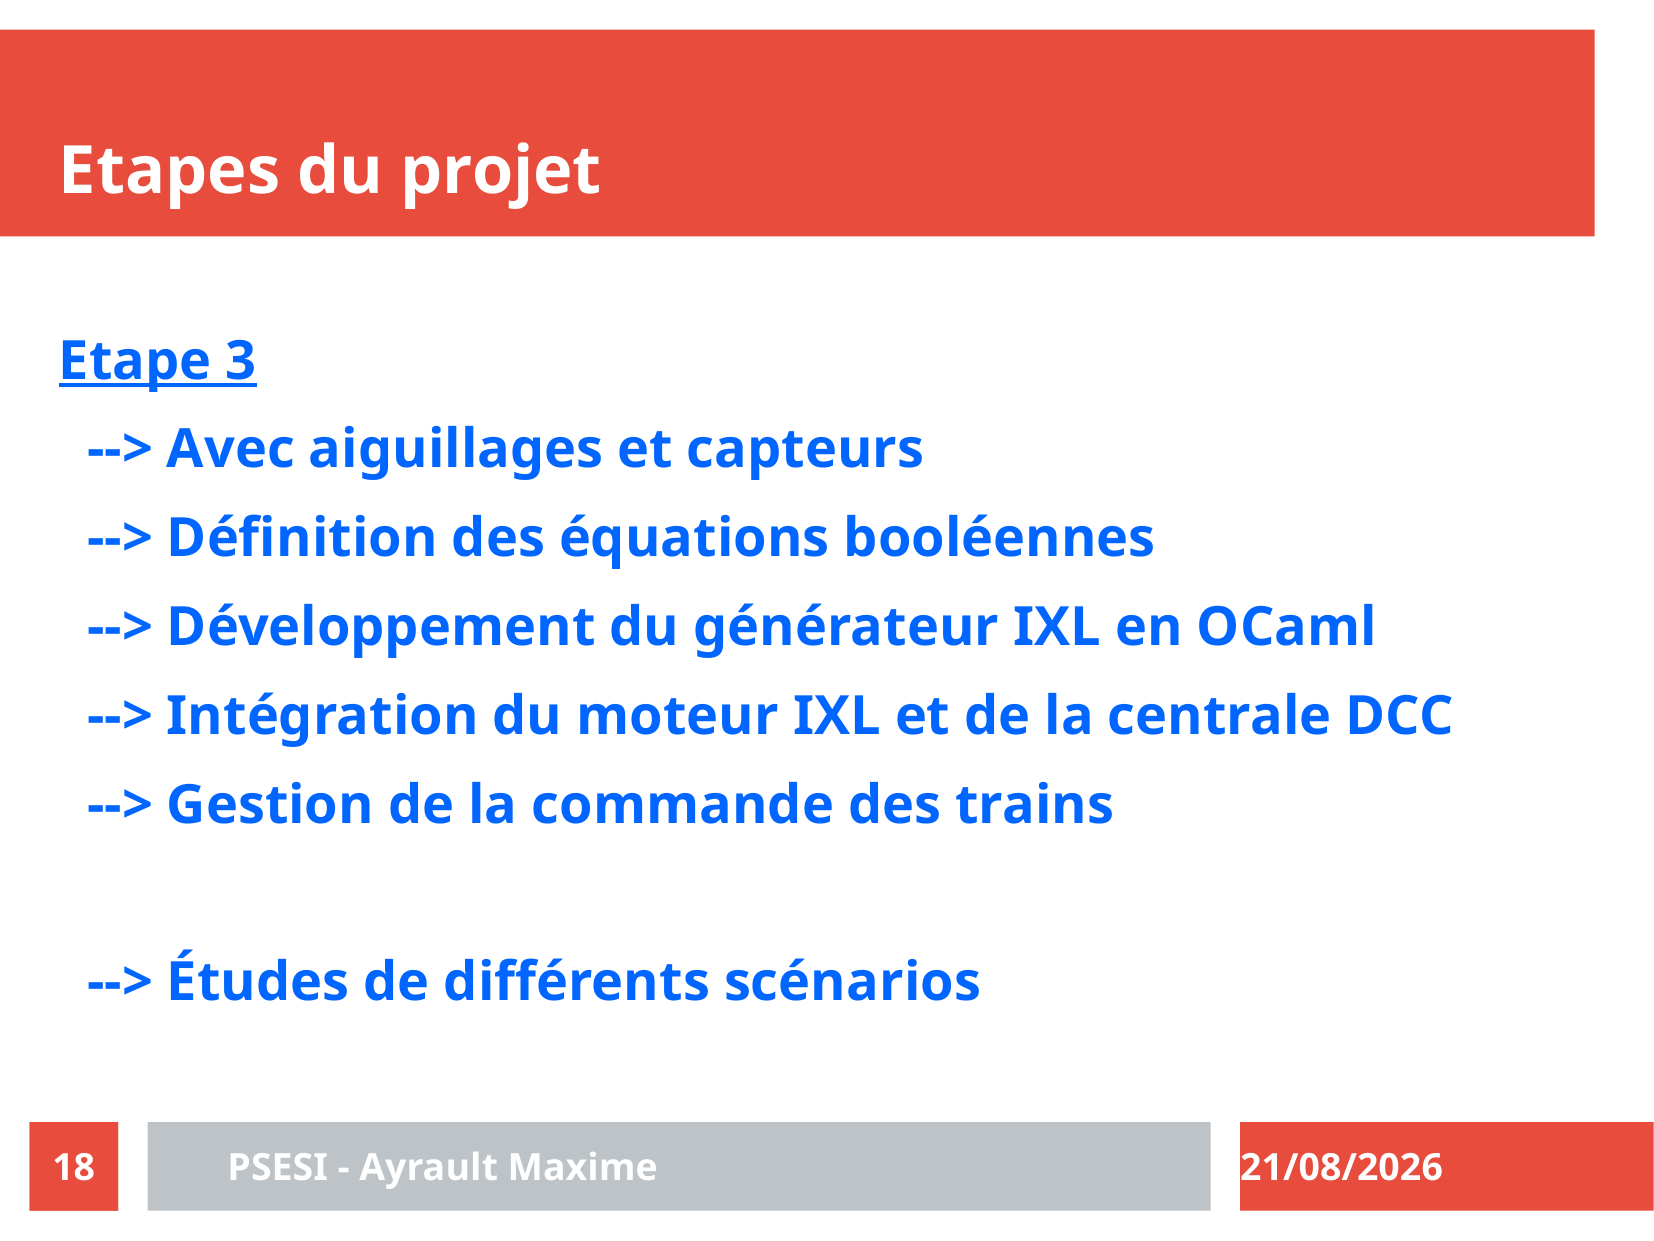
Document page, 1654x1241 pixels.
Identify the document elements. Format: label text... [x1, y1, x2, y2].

title Etapes du projet [59, 59, 1595, 207]
text_box 2017/3/6 [1240, 1122, 1625, 1211]
text_box PSESI - Ayrault Maxime [177, 1122, 709, 1211]
list Etape 3 --> Avec aiguillages et capteurs --> Définition des équations booléennes --> Développement du générateur IXL en OCaml --> Intégration du moteur IXL et de la centrale DCC --> Gestion de la commande des trains --> Études de différents scénarios [59, 324, 1565, 1093]
text_box [29, 1122, 119, 1211]
